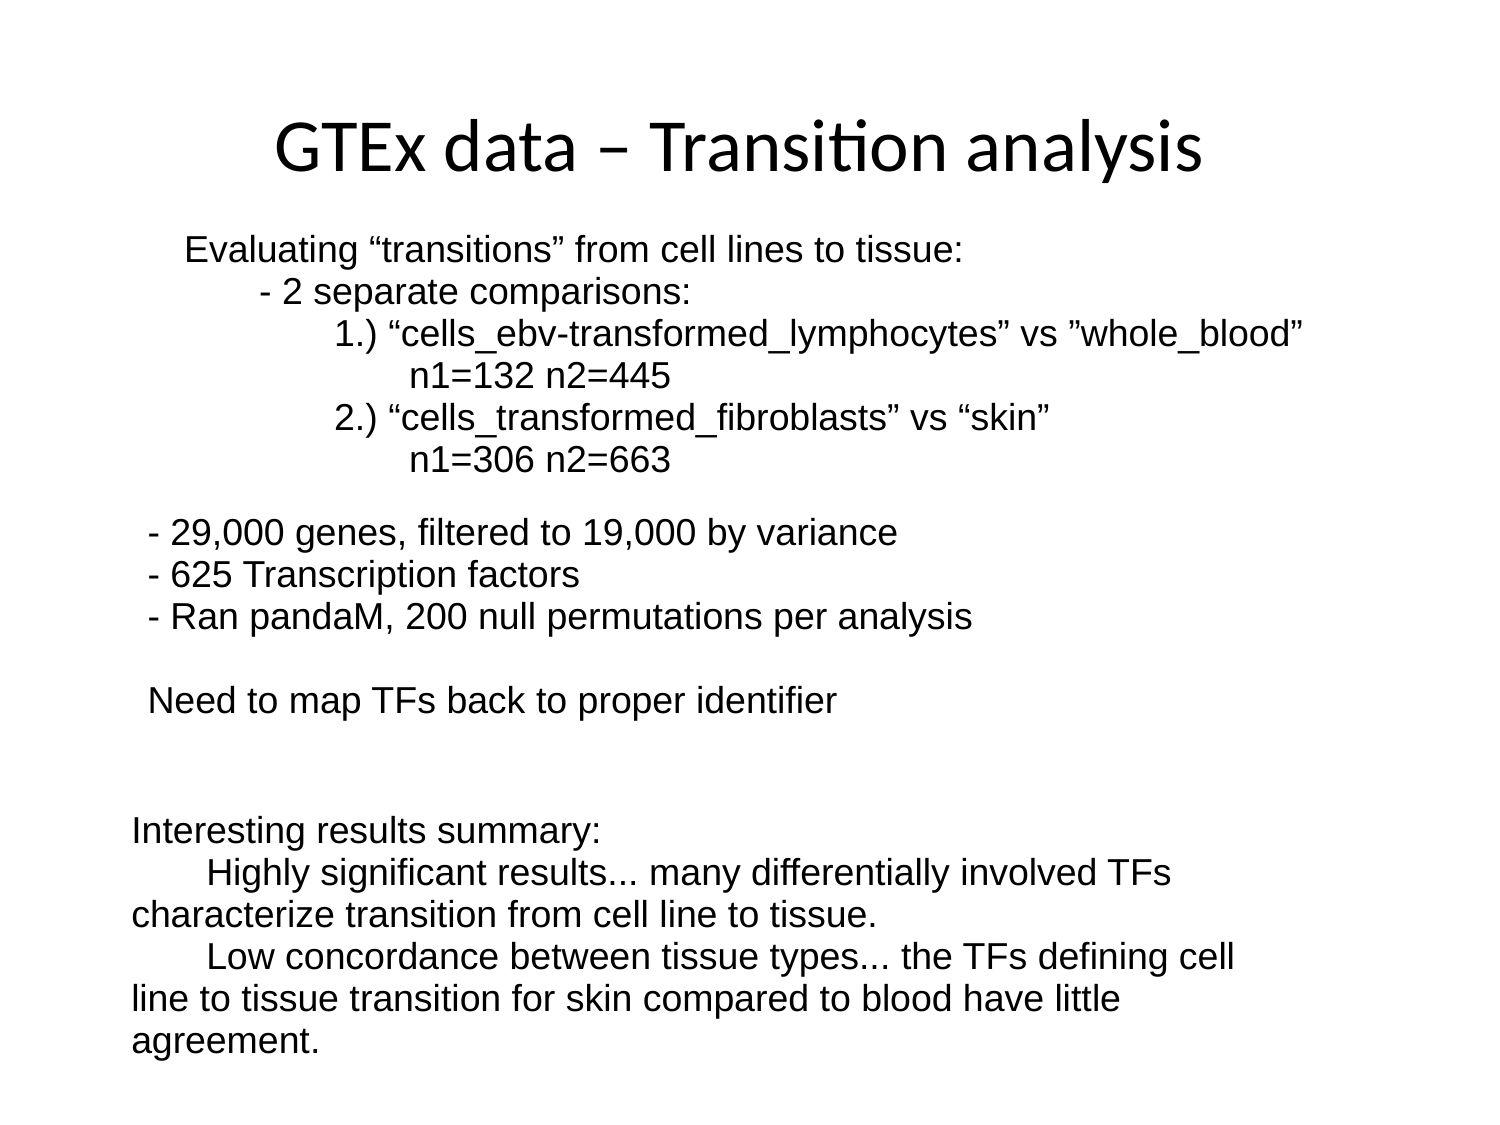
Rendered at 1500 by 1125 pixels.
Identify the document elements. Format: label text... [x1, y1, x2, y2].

text_box Evaluating “transitions” from cell lines to tissue: - 2 separate comparisons: 1.) “cells_ebv-transformed_lymphocytes” vs ”whole_blood” n1=132 n2=445 2.) “cells_transformed_fibroblasts” vs “skin” n1=306 n2=663 [169, 221, 1319, 530]
text_box Interesting results summary: Highly significant results... many differentially involved TFs characterize transition from cell line to tissue. Low concordance between tissue types... the TFs defining cell line to tissue transition for skin compared to blood have little agreement. [116, 801, 1276, 1069]
title GTEx data – Transition analysis [101, 31, 1377, 273]
text_box - 29,000 genes, filtered to 19,000 by variance - 625 Transcription factors - Ran pandaM, 200 null permutations per analysis Need to map TFs back to proper identifier [132, 503, 988, 729]
